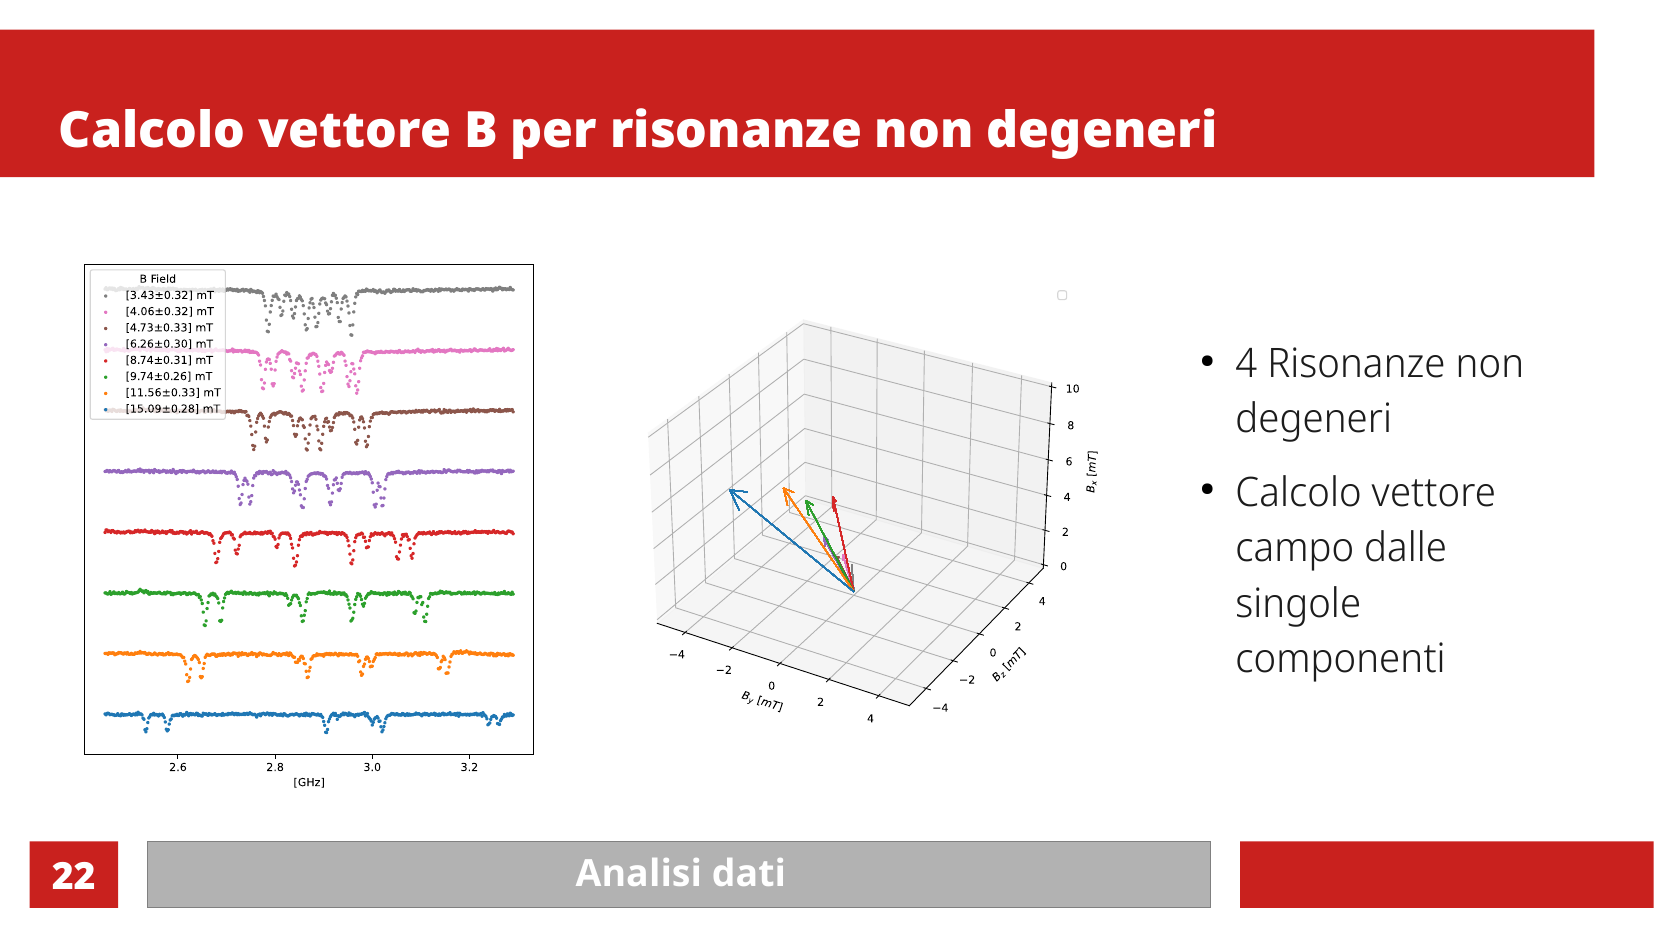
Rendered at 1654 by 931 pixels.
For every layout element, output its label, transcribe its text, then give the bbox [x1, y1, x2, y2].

text_box Analisi dati [155, 838, 1206, 905]
title Calcolo vettore B per risonanze non degeneri [59, 44, 1595, 163]
list 4 Risonanze non degeneri Calcolo vettore campo dalle singole componenti [1201, 221, 1566, 798]
picture [0, 187, 1201, 826]
